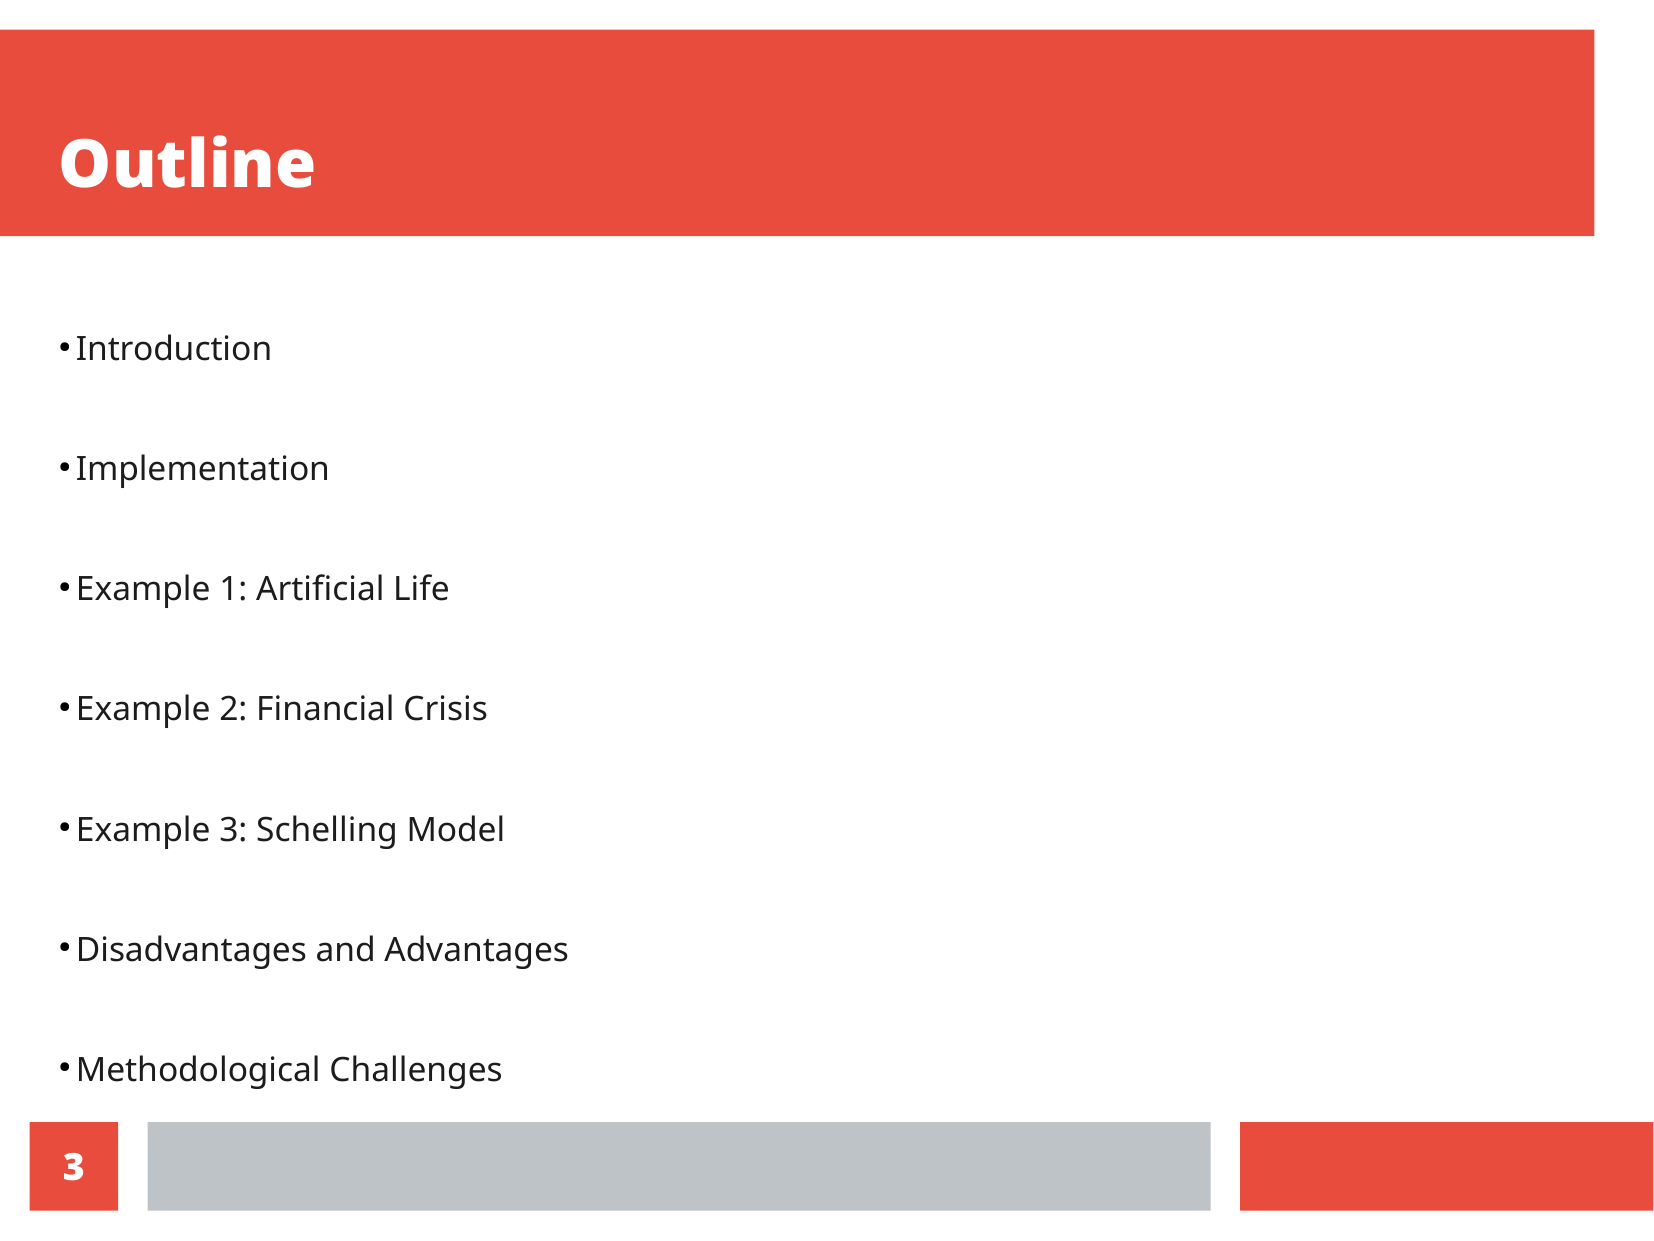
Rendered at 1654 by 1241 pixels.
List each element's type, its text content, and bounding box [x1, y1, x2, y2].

list Introduction Implementation Example 1: Artificial Life Example 2: Financial Crisis Example 3: Schelling Model Disadvantages and Advantages Methodological Challenges [59, 324, 1565, 1093]
title Outline [59, 59, 1595, 207]
